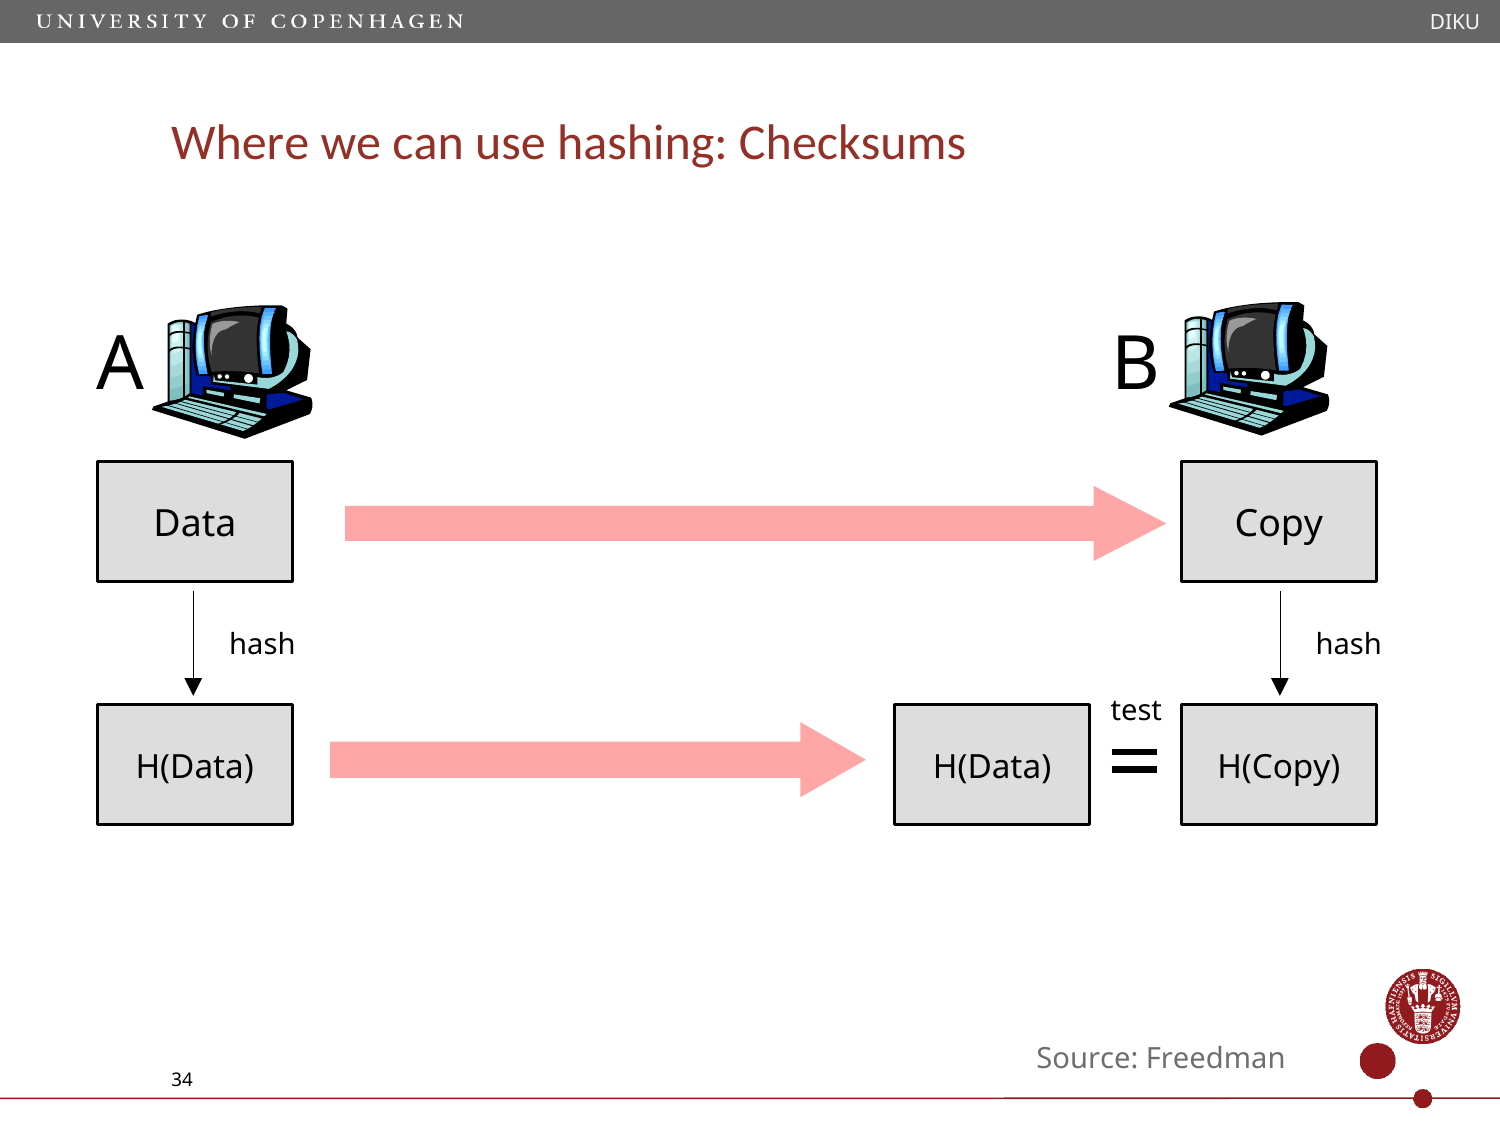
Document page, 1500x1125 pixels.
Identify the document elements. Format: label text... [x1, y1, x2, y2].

text_box H(Data) [97, 704, 293, 825]
text_box Data [97, 461, 293, 582]
text_box test [1061, 670, 1212, 746]
text_box Where we can use hashing: Checksums [171, 75, 1329, 171]
text_box hash [187, 605, 338, 681]
text_box Copy [1181, 461, 1377, 582]
text_box H(Data) [894, 704, 1090, 825]
picture [151, 304, 316, 439]
text_box [330, 722, 866, 798]
text_box <number> [171, 1067, 522, 1092]
text_box Source: Freedman [1021, 1031, 1341, 1083]
text_box hash [1273, 605, 1424, 681]
picture [0, 910, 1500, 1122]
picture [1168, 300, 1332, 436]
text_box H(Copy) [1181, 704, 1377, 825]
text_box DIKU [469, 0, 1495, 43]
text_box [345, 485, 1167, 561]
text_box B [1060, 322, 1211, 398]
text_box A [45, 322, 196, 398]
